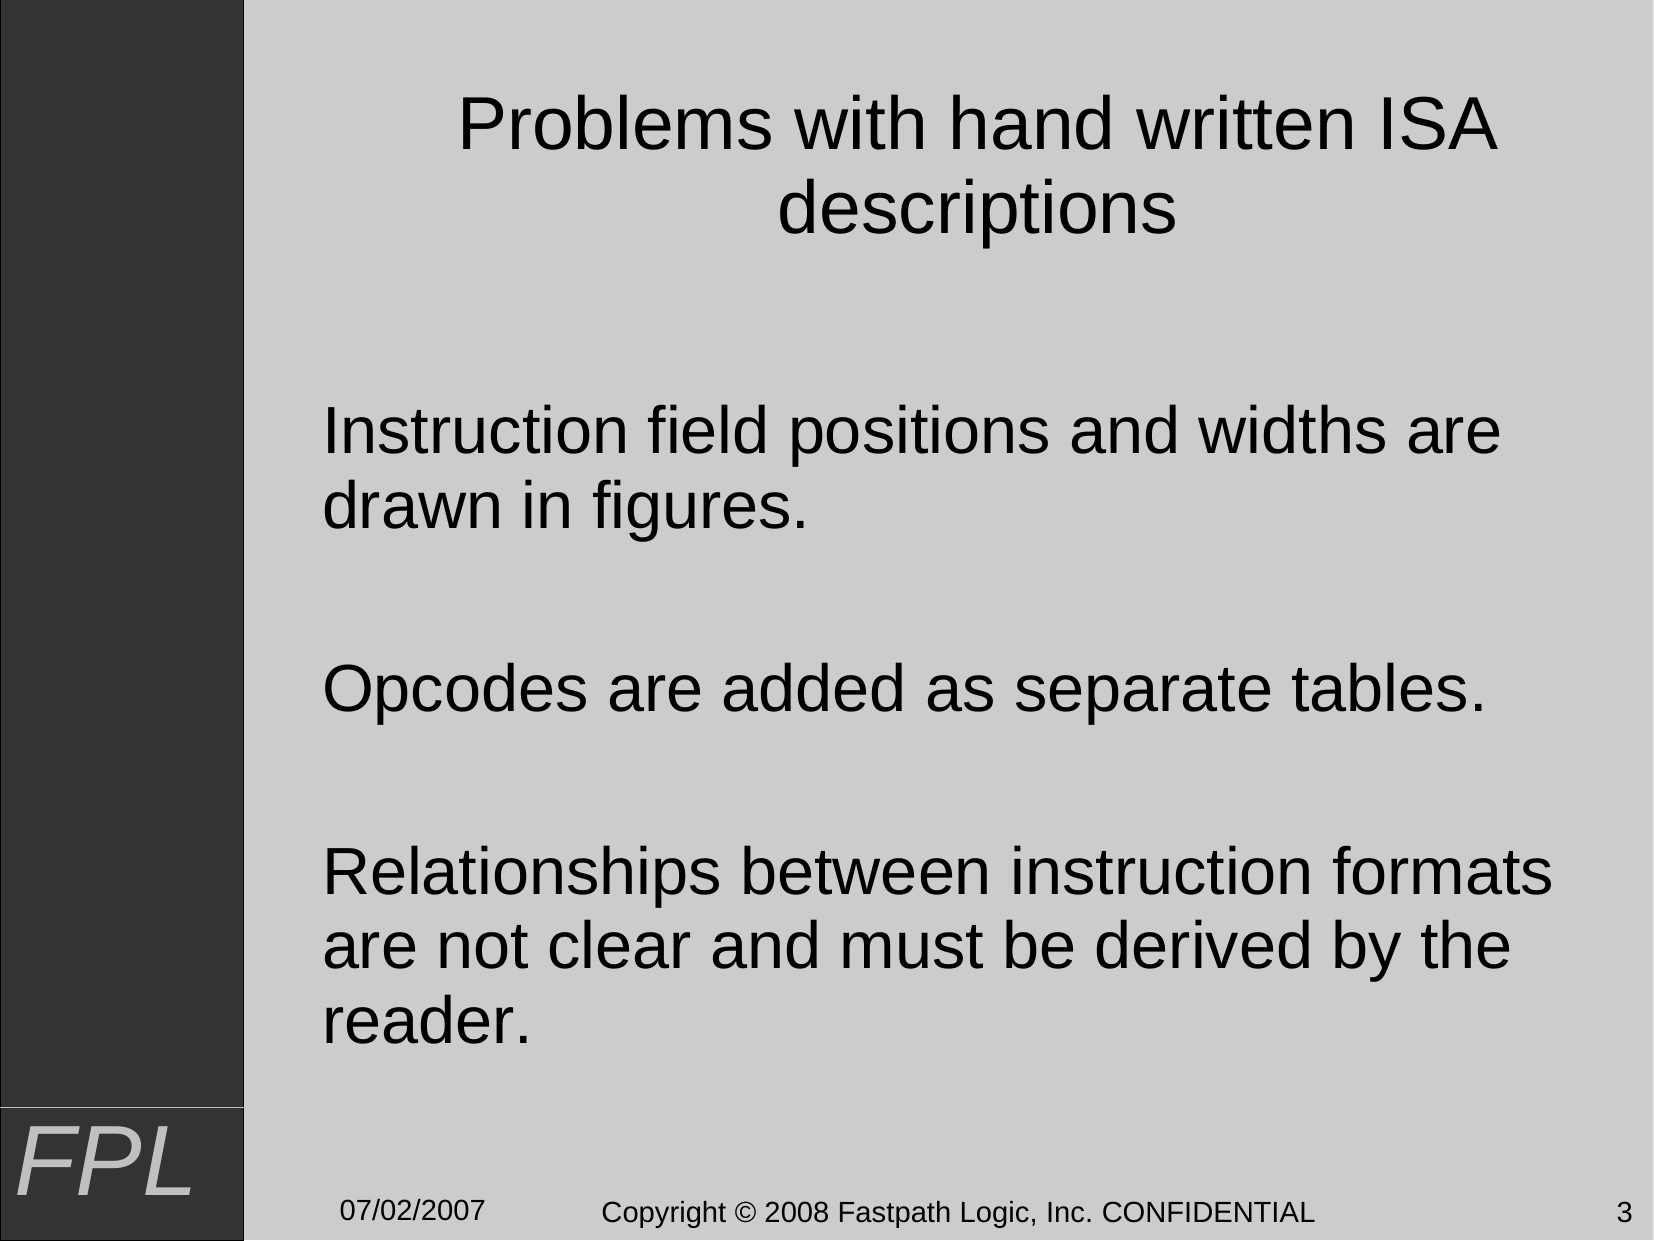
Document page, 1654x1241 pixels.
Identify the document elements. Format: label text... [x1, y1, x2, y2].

title Problems with hand written ISA descriptions [427, 57, 1530, 272]
subtitle Instruction field positions and widths are drawn in figures. Opcodes are added as separate tables. Relationships between instruction formats are not clear and must be derived by the reader. [322, 272, 1635, 1179]
